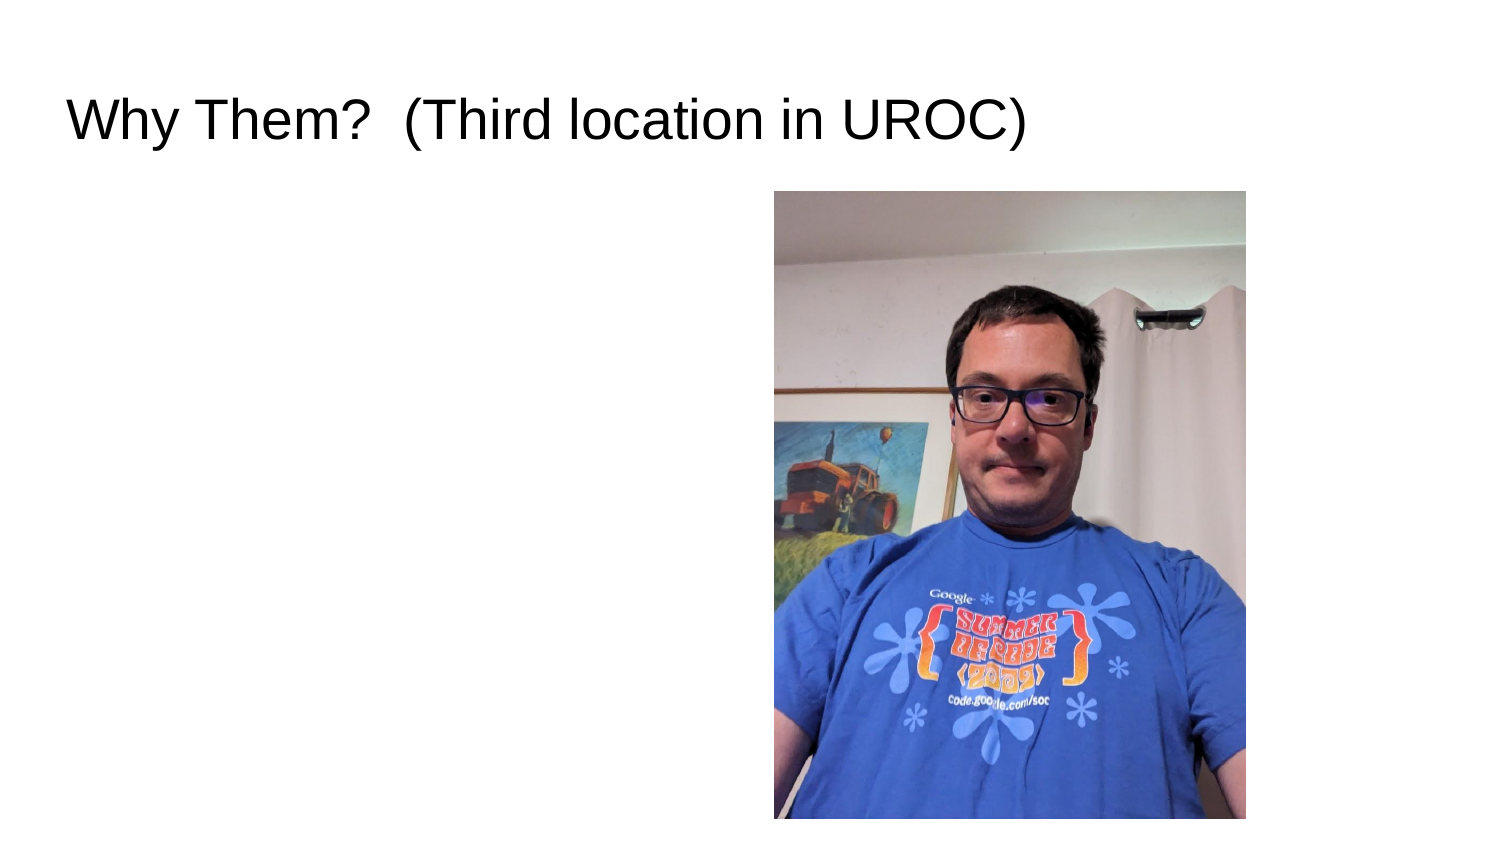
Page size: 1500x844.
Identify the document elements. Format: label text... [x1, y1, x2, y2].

picture [774, 191, 1246, 819]
text_box Why Them? (Third location in UROC) [51, 72, 1449, 167]
